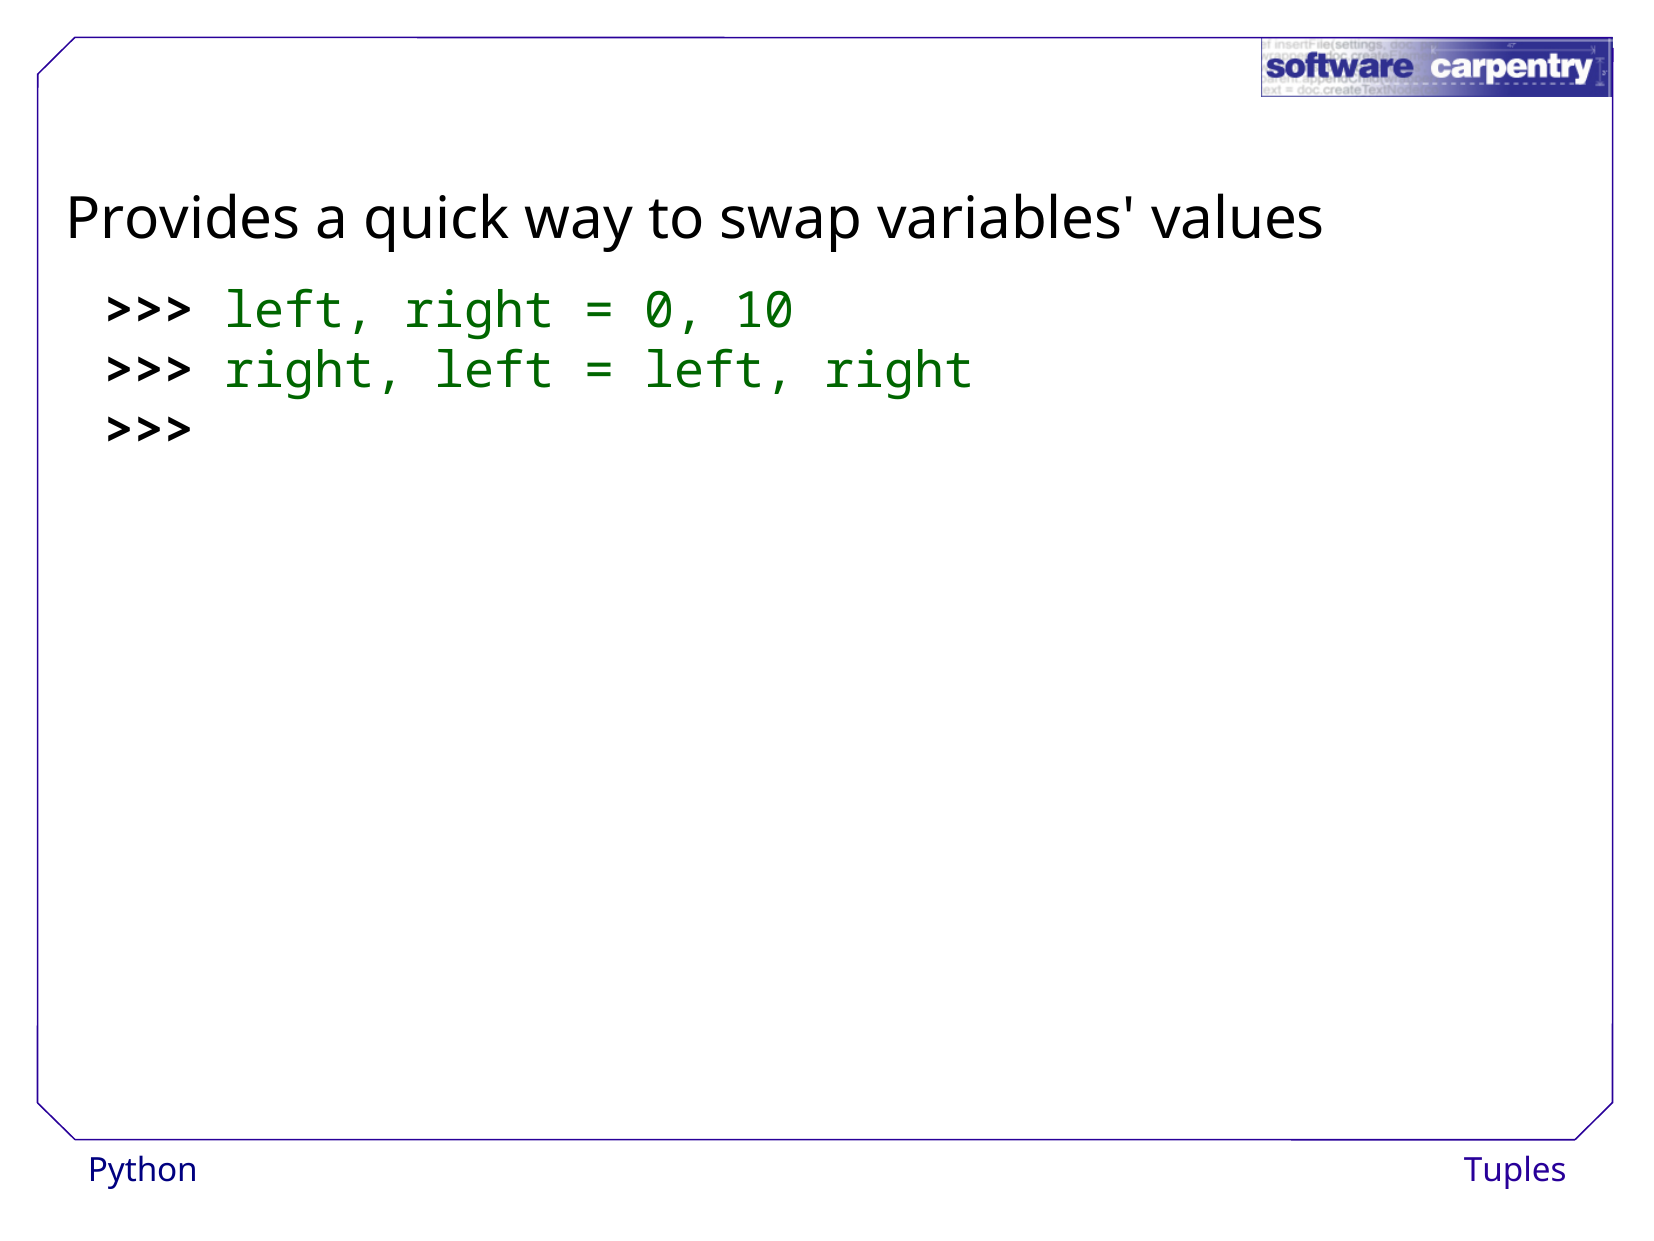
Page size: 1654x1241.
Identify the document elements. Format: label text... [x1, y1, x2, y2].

text_box >>> left, right = 0, 10 >>> right, left = left, right >>> [89, 270, 1167, 715]
picture [1261, 39, 1613, 97]
text_box Provides a quick way to swap variables' values [50, 138, 1491, 259]
